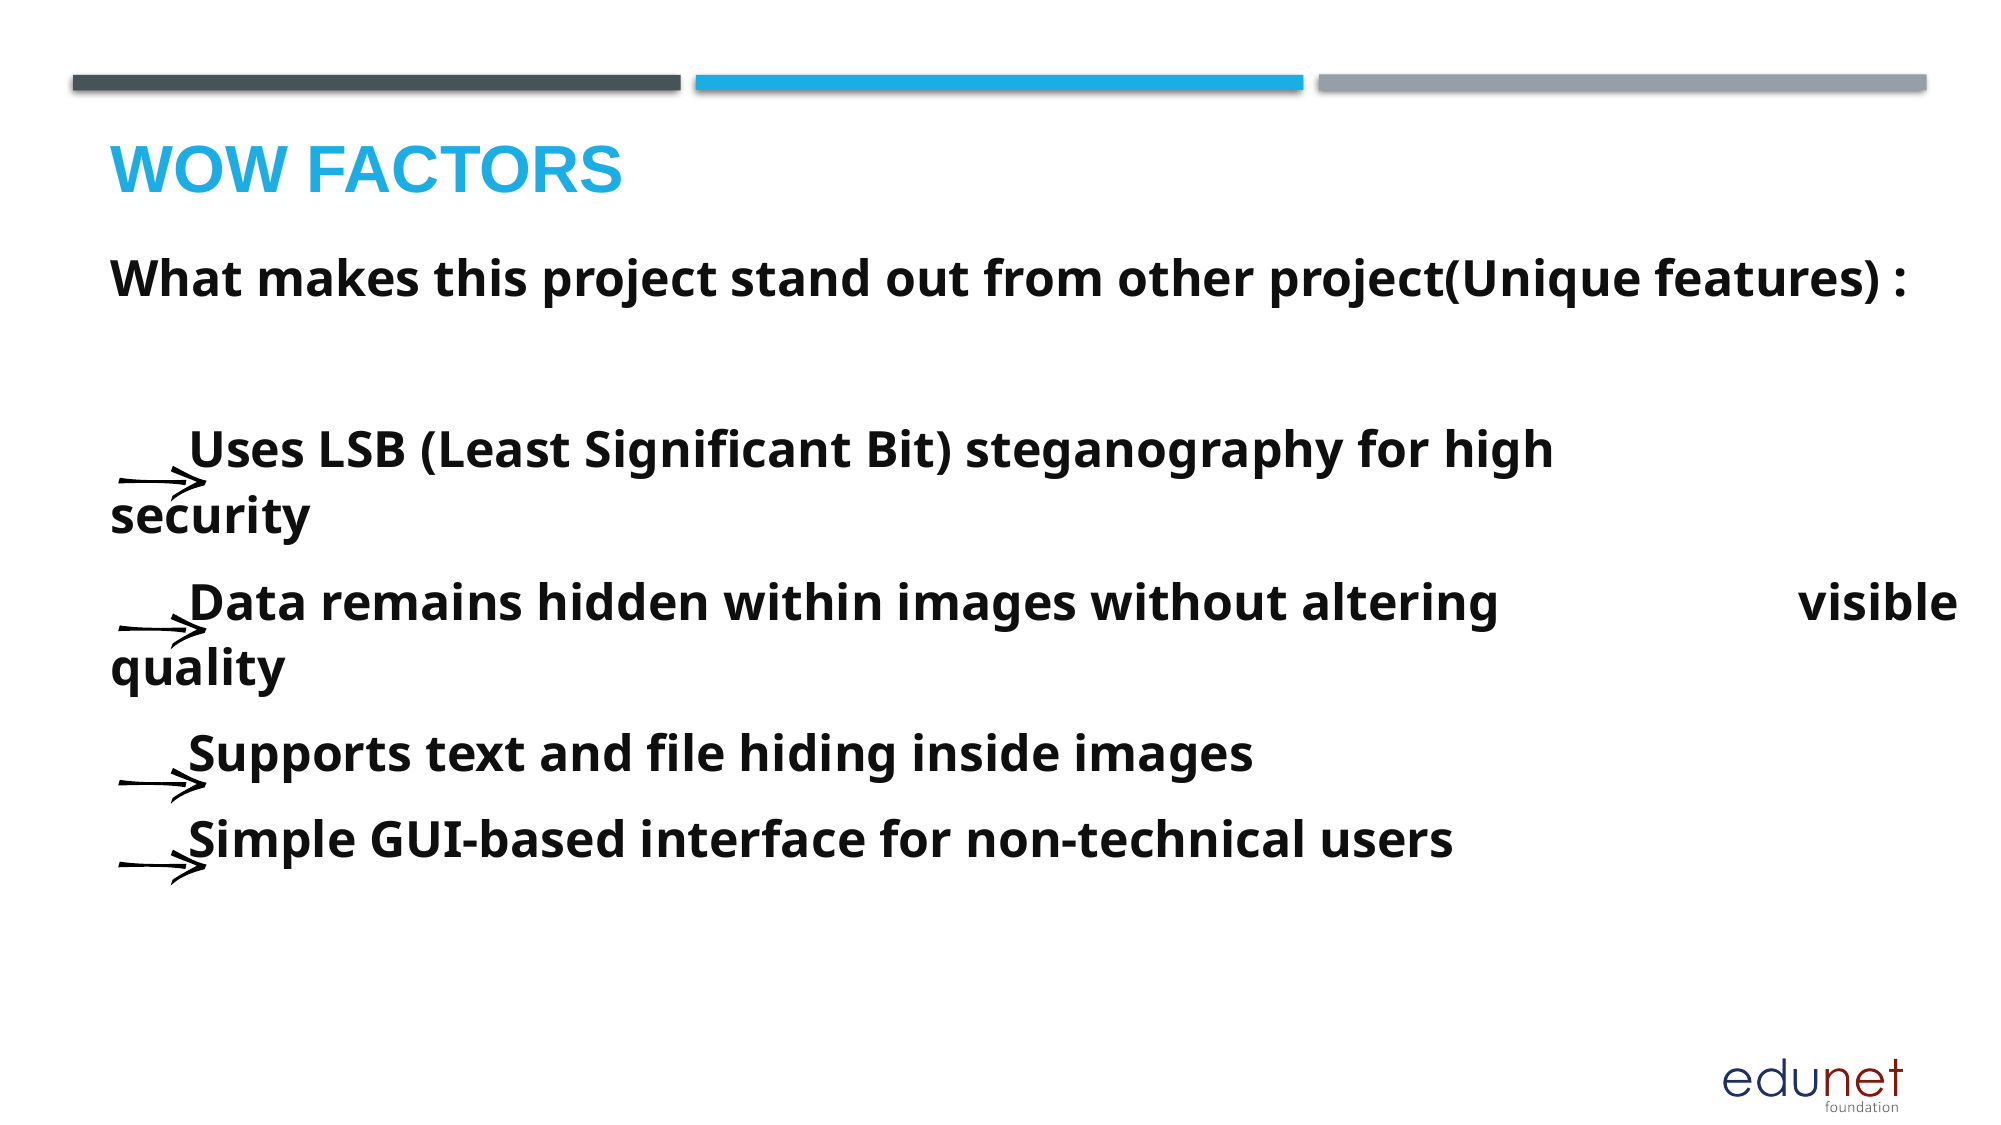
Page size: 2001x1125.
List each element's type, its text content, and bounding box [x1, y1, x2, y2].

picture [118, 613, 207, 650]
picture [118, 465, 207, 502]
title Wow factors [95, 126, 1905, 213]
picture [1719, 1056, 1905, 1116]
list What makes this project stand out from other project(Unique features) : Uses LSB (Least Significant Bit) steganography for high security Data remains hidden within images without altering visible quality Supports text and file hiding inside images Simple GUI-based interface for non-technical users [95, 213, 2000, 981]
picture [118, 849, 207, 886]
picture [118, 767, 207, 805]
